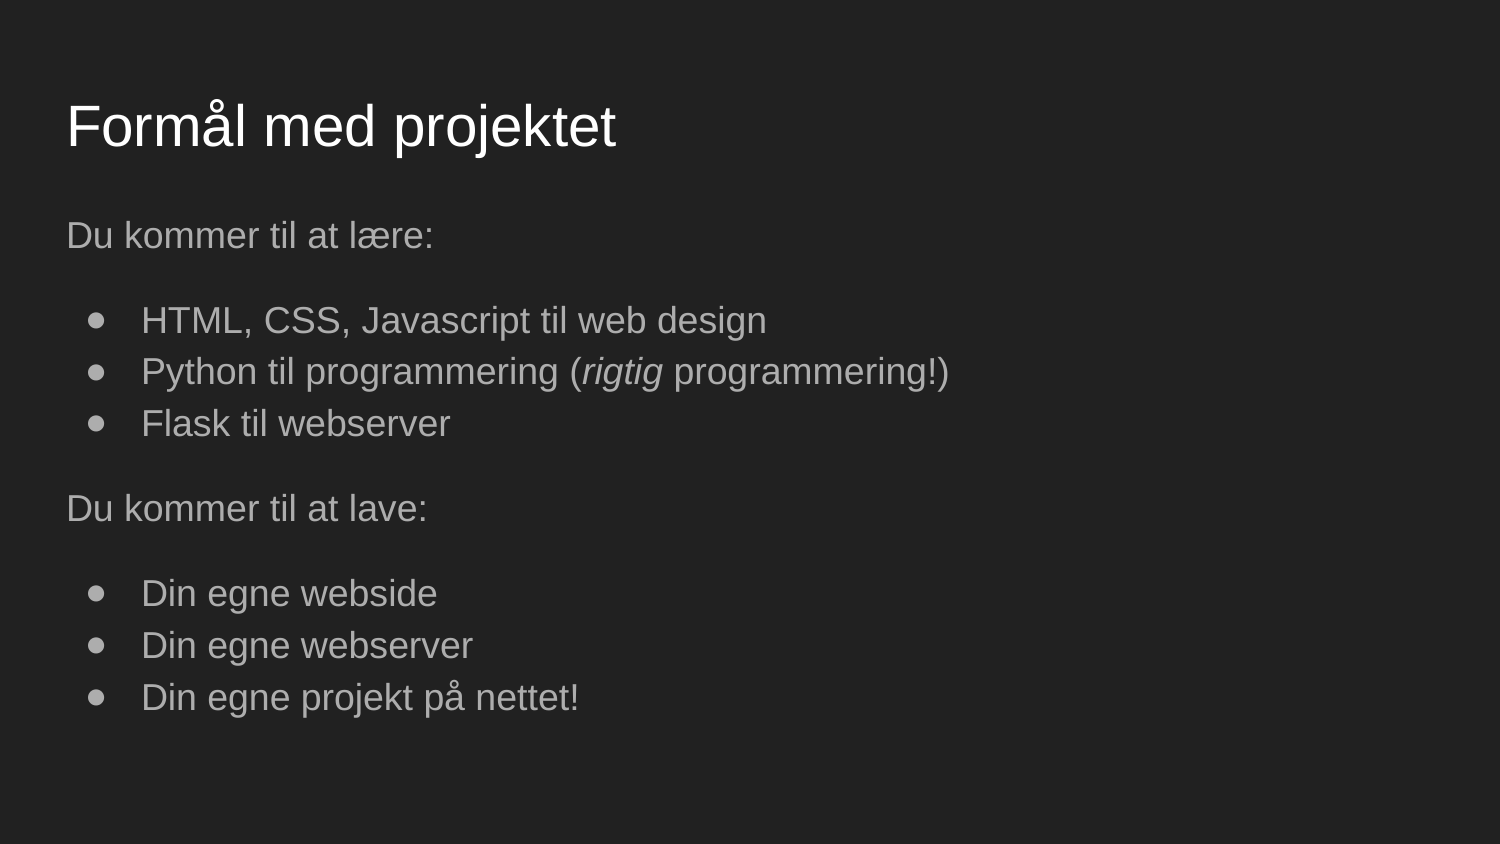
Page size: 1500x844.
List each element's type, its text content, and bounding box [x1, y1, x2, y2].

title Formål med projektet [51, 72, 1449, 167]
list Du kommer til at lære: HTML, CSS, Javascript til web design Python til programmering (rigtig programmering!) Flask til webserver Du kommer til at lave: Din egne webside Din egne webserver Din egne projekt på nettet! [51, 189, 1449, 750]
